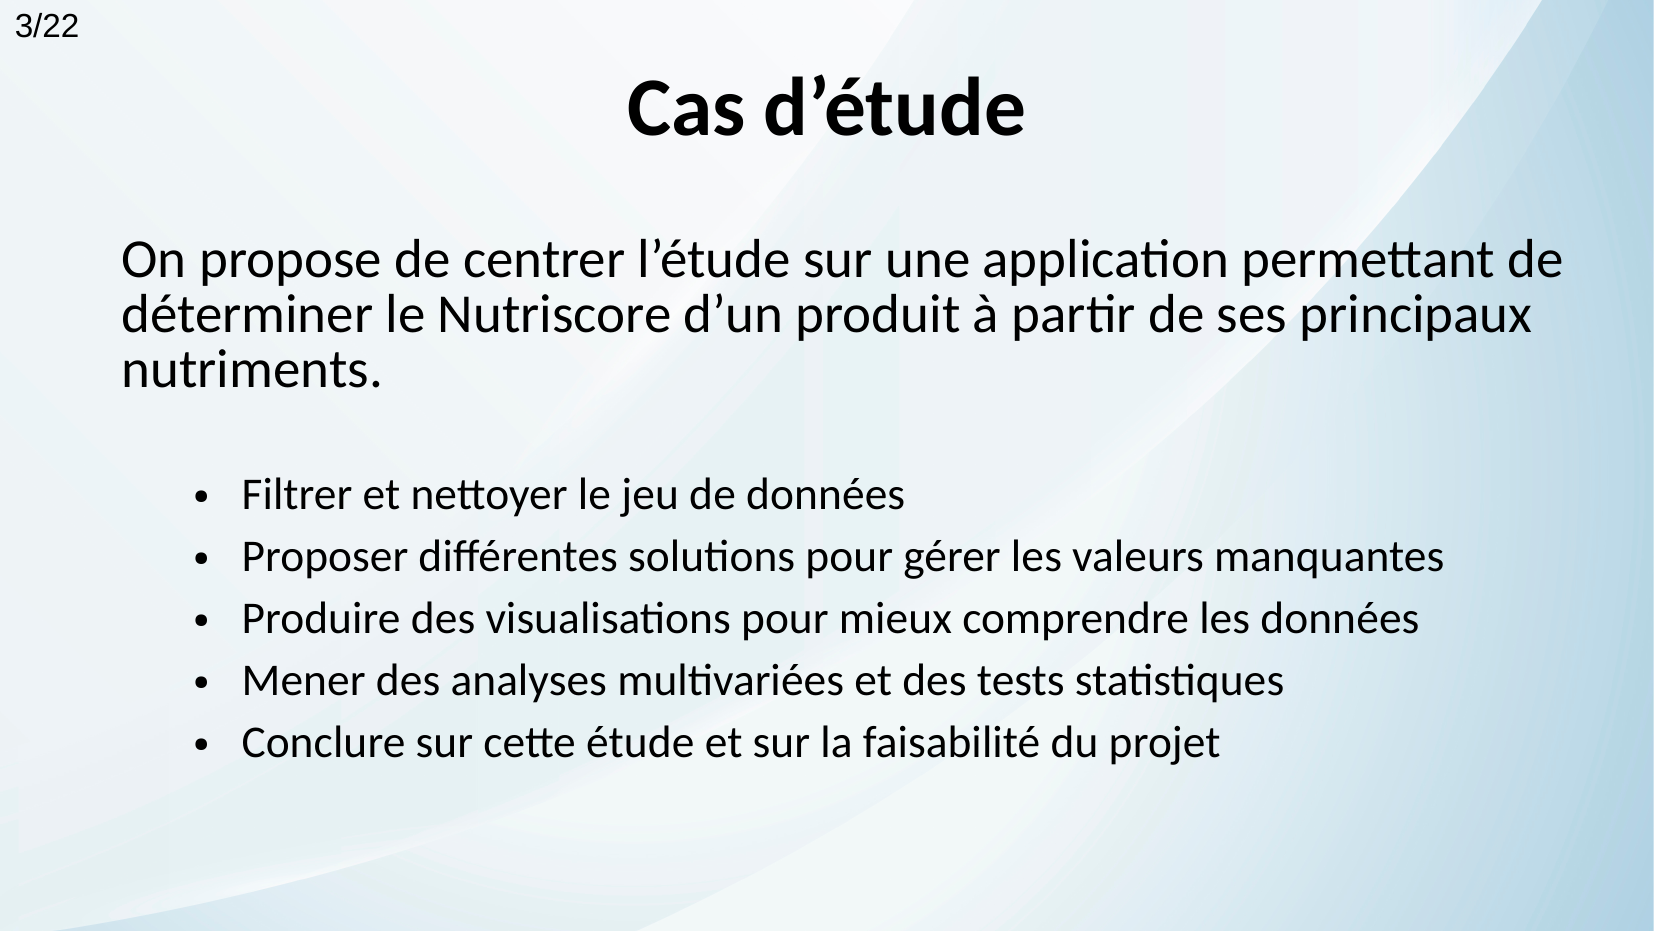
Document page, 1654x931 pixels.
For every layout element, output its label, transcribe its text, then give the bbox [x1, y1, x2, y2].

picture [0, 0, 1654, 931]
list Filtrer et nettoyer le jeu de données Proposer différentes solutions pour gérer les valeurs manquantes Produire des visualisations pour mieux comprendre les données Mener des analyses multivariées et des tests statistiques Conclure sur cette étude et sur la faisabilité du projet [177, 413, 1477, 827]
list On propose de centrer l’étude sur une application permettant de déterminer le Nutriscore d’un produit à partir de ses principaux nutriments. [59, 236, 1577, 403]
text_box 3/22 [0, 0, 119, 60]
title Cas d’étude [82, 37, 1571, 193]
